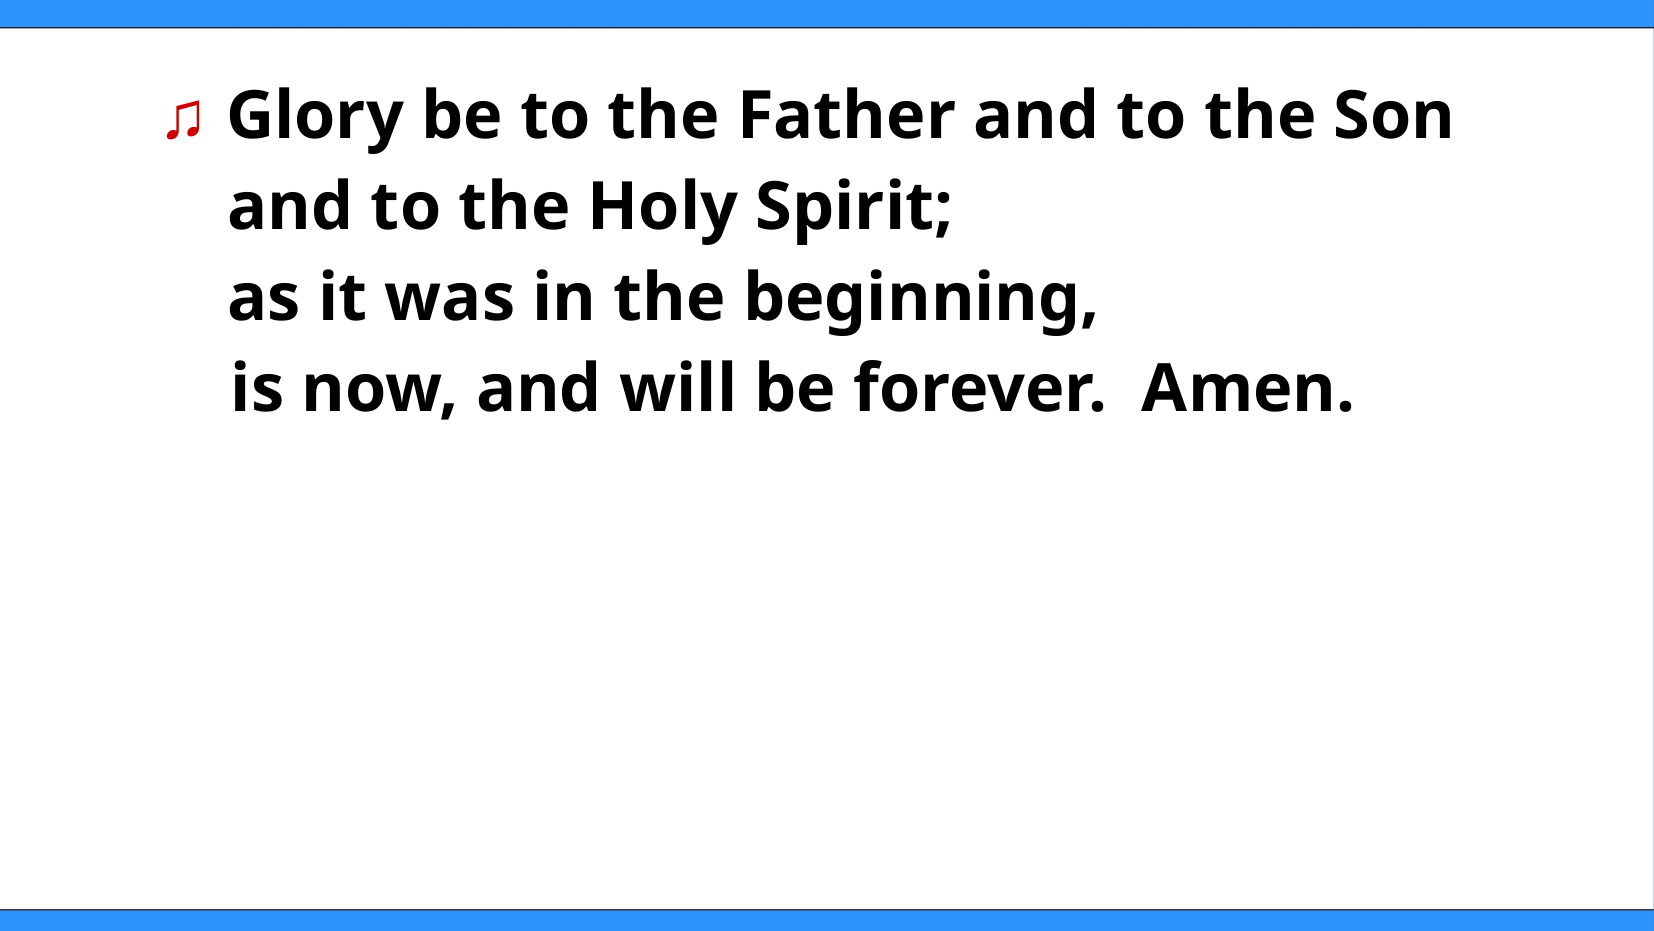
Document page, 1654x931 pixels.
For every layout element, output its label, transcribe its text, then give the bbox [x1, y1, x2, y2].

picture [0, 0, 1654, 931]
text_box ♫ Glory be to the Father and to the Son and to the Holy Spirit; as it was in the beginning, is now, and will be forever. Amen. [75, 60, 1576, 519]
